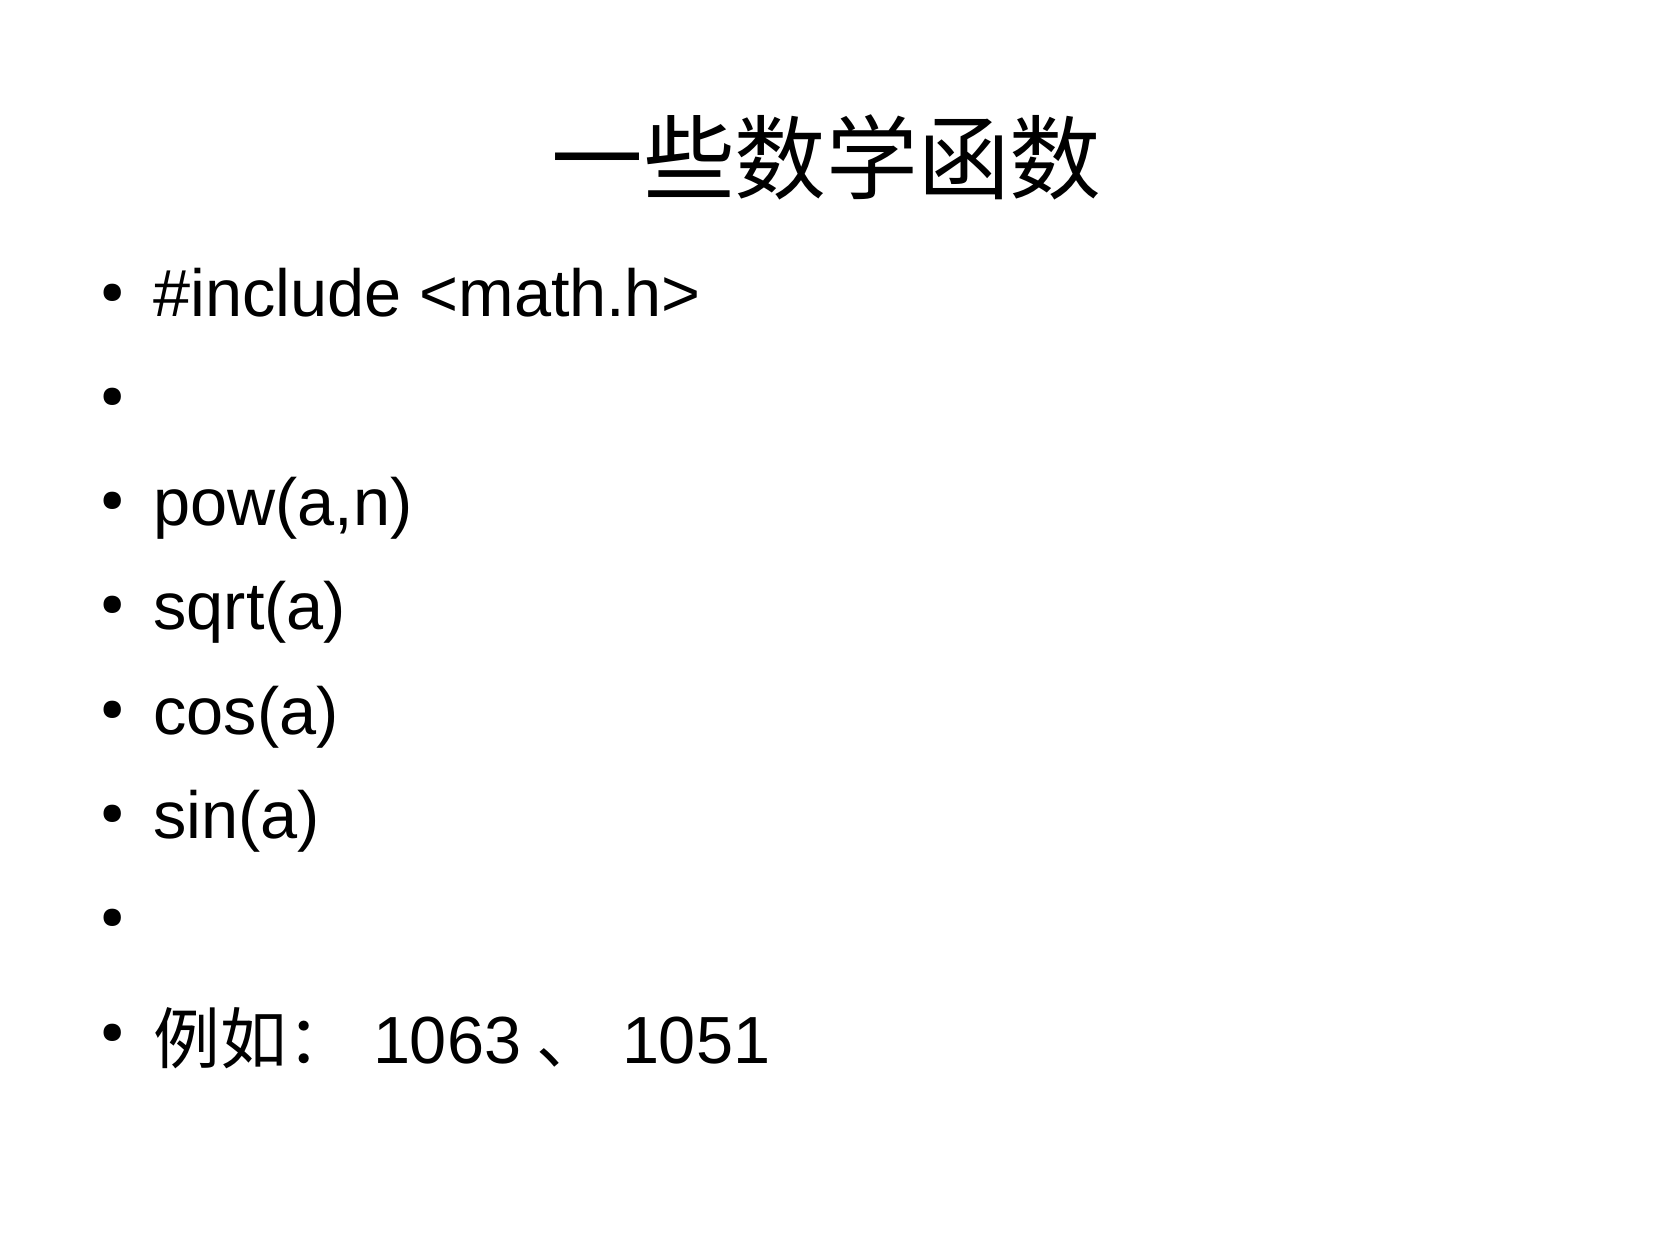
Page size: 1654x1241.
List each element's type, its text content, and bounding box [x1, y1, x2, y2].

title 一些数学函数 [82, 49, 1571, 256]
list #include <math.h> pow(a,n) sqrt(a) cos(a) sin(a) 例如：1063、1051 [82, 256, 1571, 1170]
